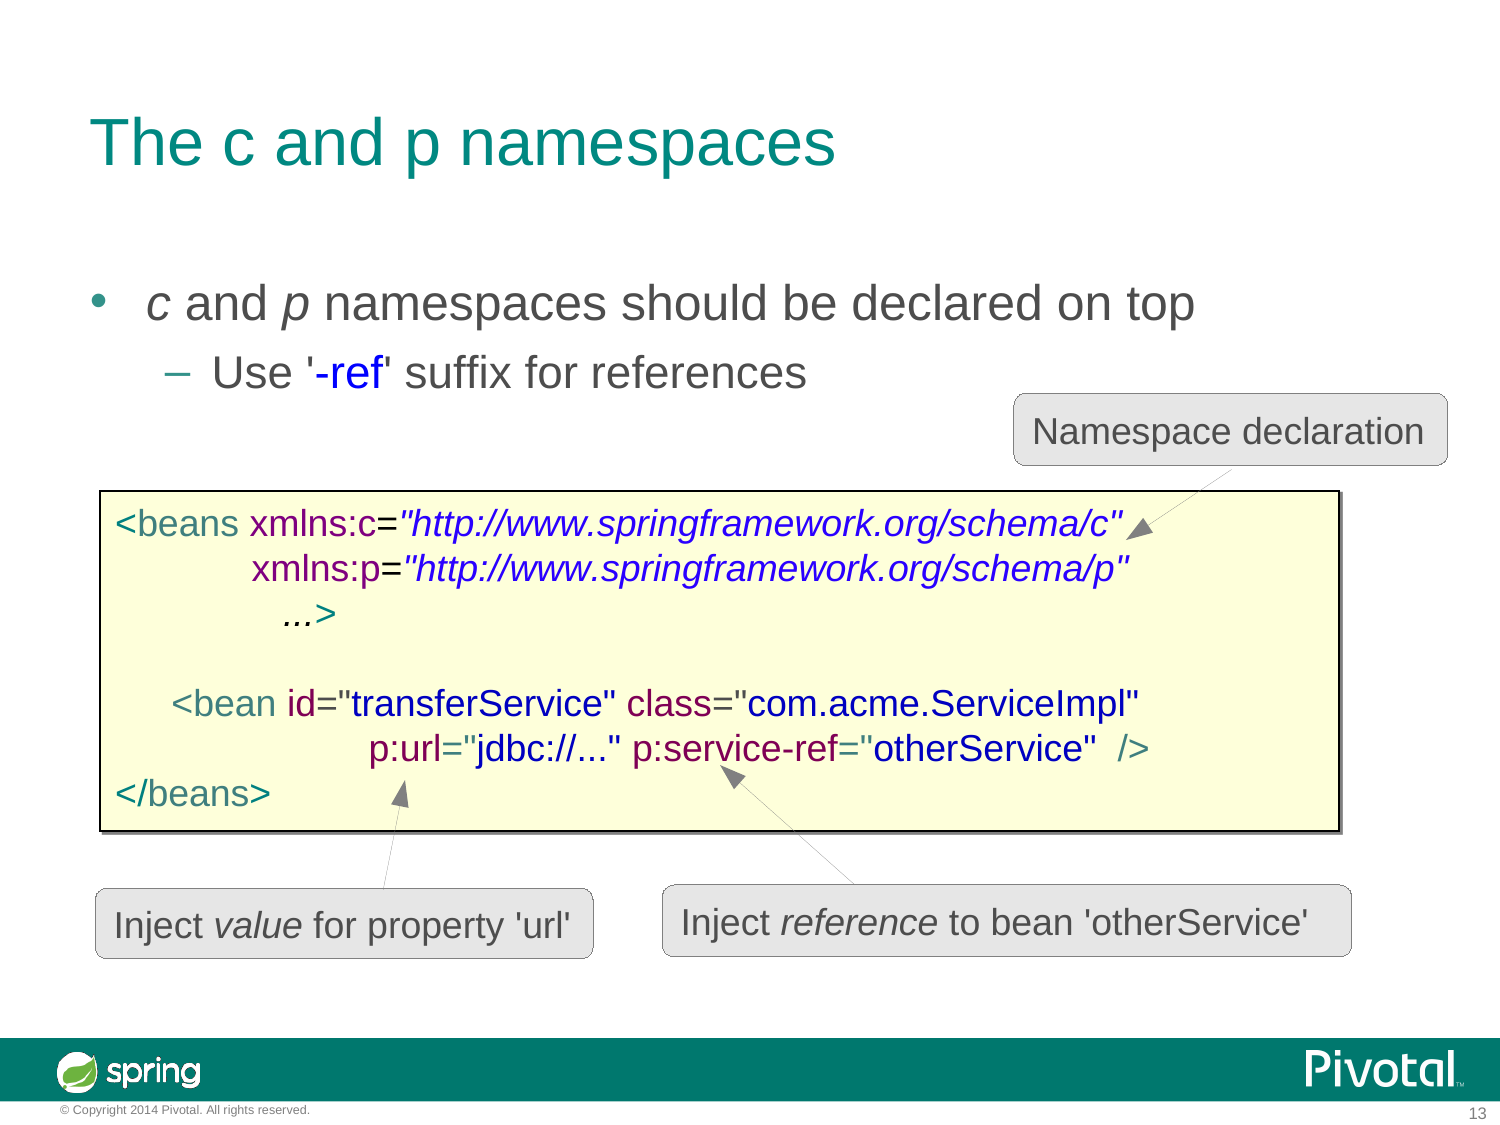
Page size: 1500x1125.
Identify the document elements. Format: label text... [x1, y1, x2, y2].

title The c and p namespaces [75, 45, 1426, 233]
list c and p namespaces should be declared on top Use '-ref' suffix for references [75, 262, 1426, 1005]
text_box Namespace declaration [1013, 393, 1448, 466]
text_box Inject value for property 'url' [95, 888, 594, 959]
picture [1306, 1050, 1464, 1087]
picture [32, 1041, 210, 1103]
text_box Inject reference to bean 'otherService' [662, 884, 1352, 957]
